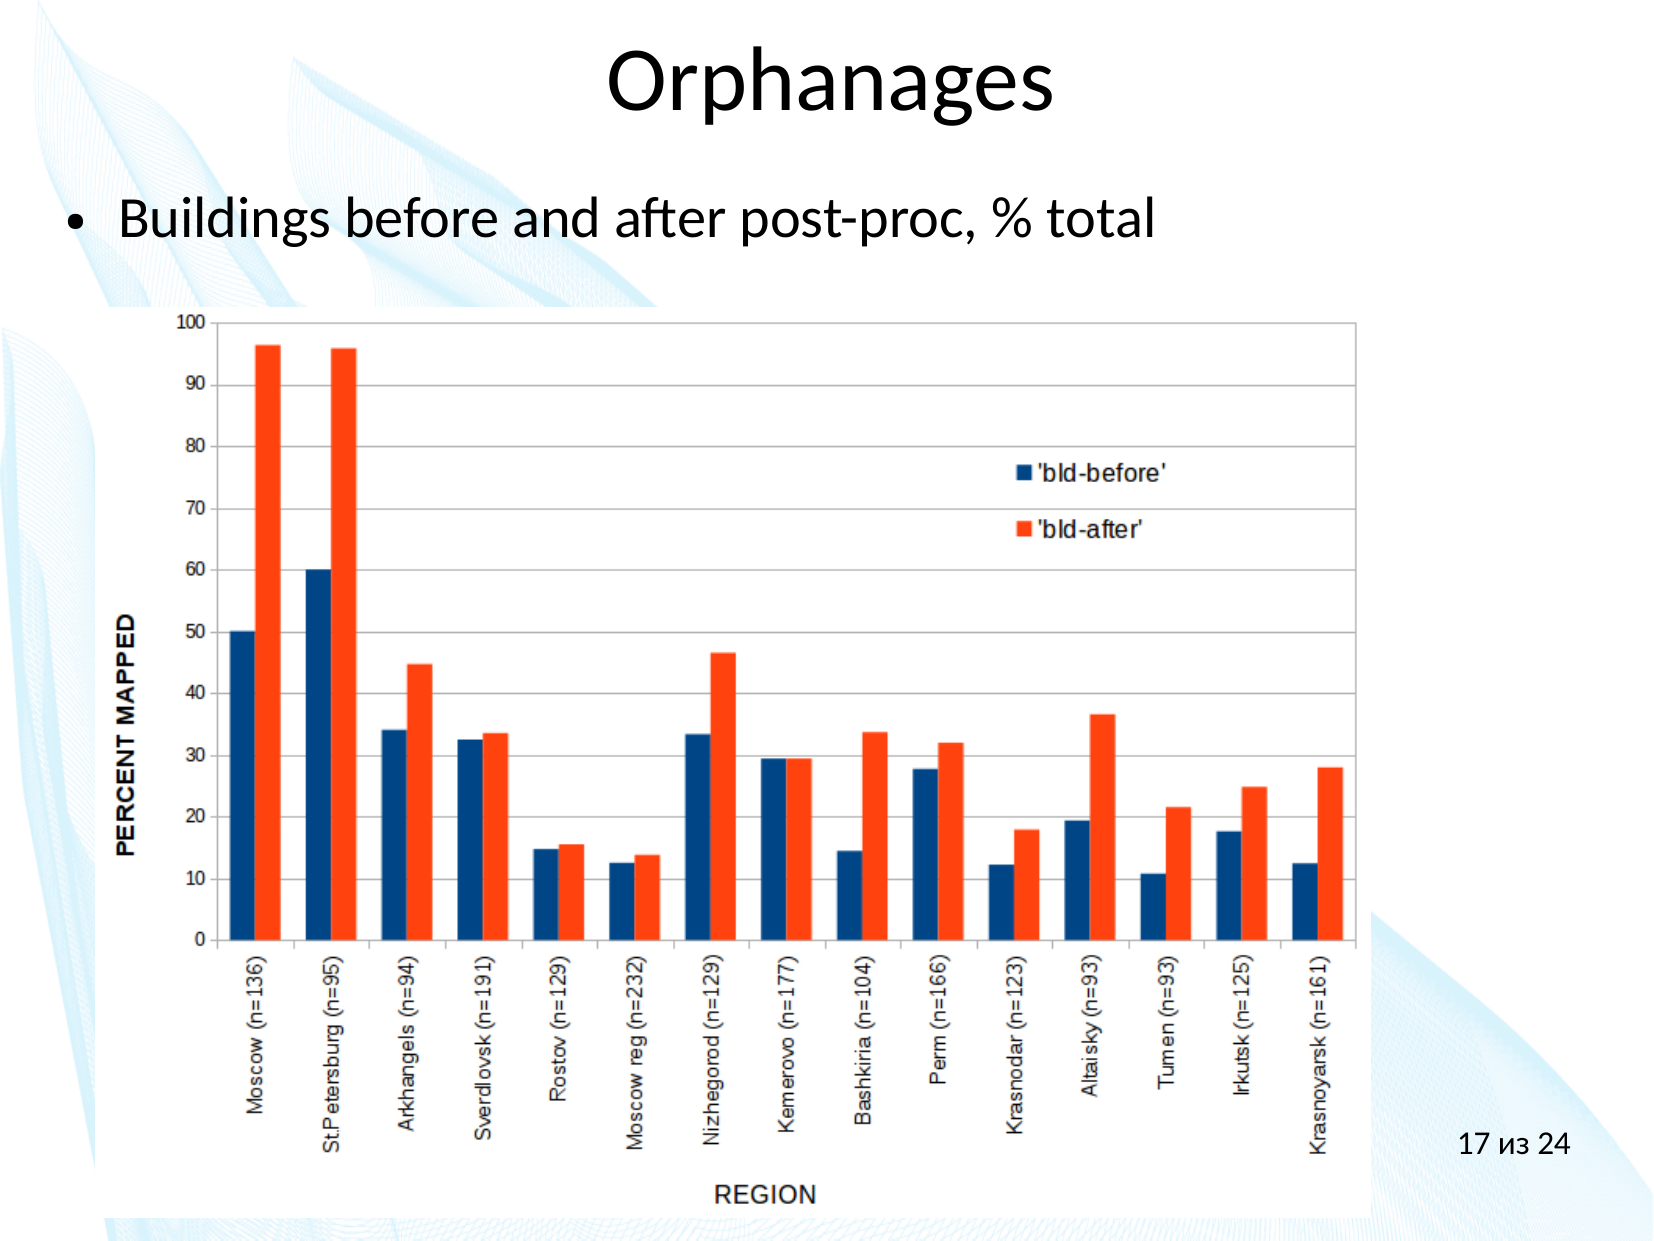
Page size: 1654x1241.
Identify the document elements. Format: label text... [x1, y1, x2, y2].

picture [0, 0, 1654, 1241]
title Orphanages [0, 0, 1648, 192]
list Buildings before and after post-proc, % total [47, 106, 1536, 733]
